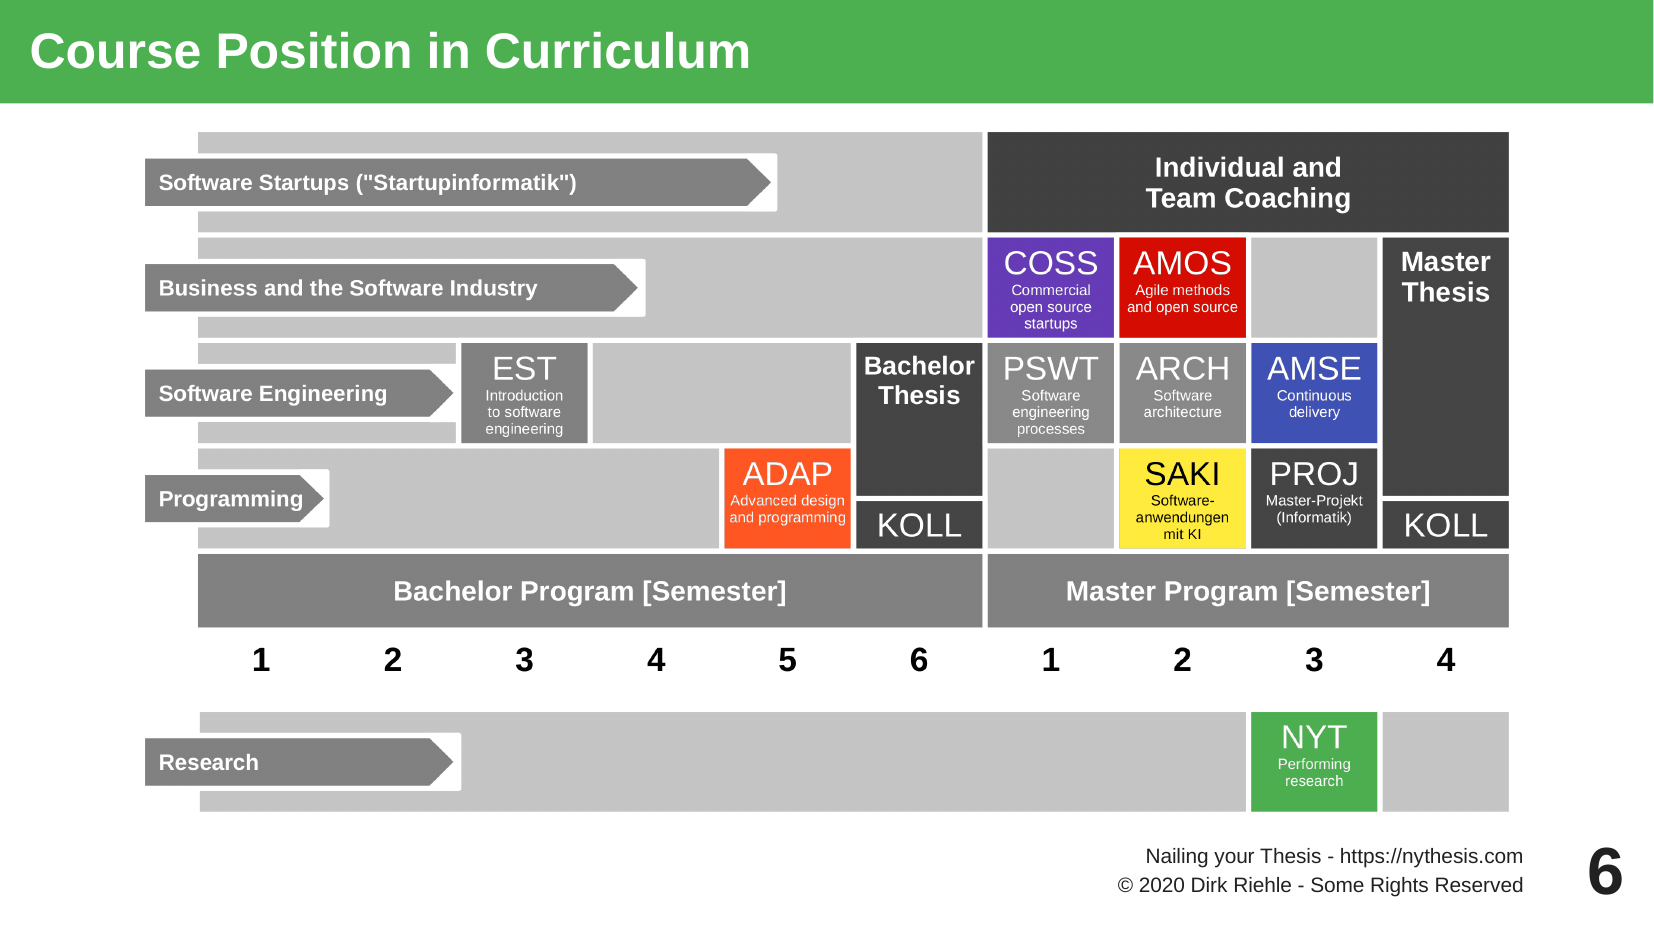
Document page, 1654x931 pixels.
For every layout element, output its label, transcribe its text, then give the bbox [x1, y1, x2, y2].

picture [145, 132, 1509, 813]
title Course Position in Curriculum [0, 0, 1654, 104]
